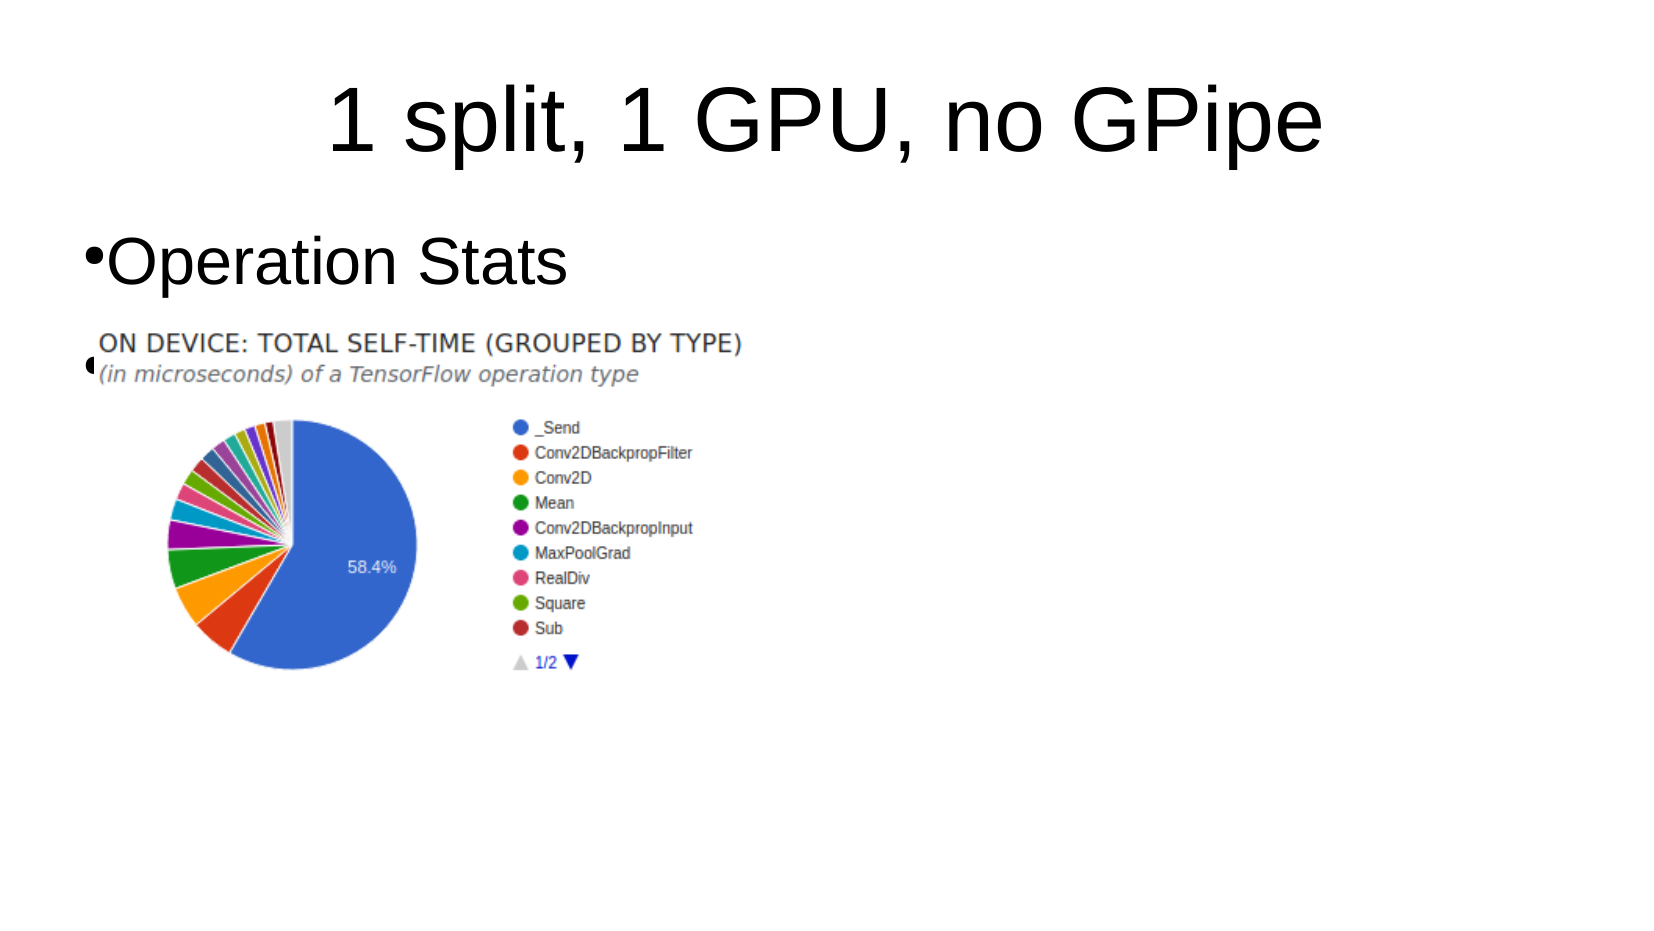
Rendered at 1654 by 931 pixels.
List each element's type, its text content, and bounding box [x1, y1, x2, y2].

list Operation Stats [82, 217, 1571, 758]
picture [94, 318, 762, 697]
title 1 split, 1 GPU, no GPipe [82, 37, 1571, 193]
